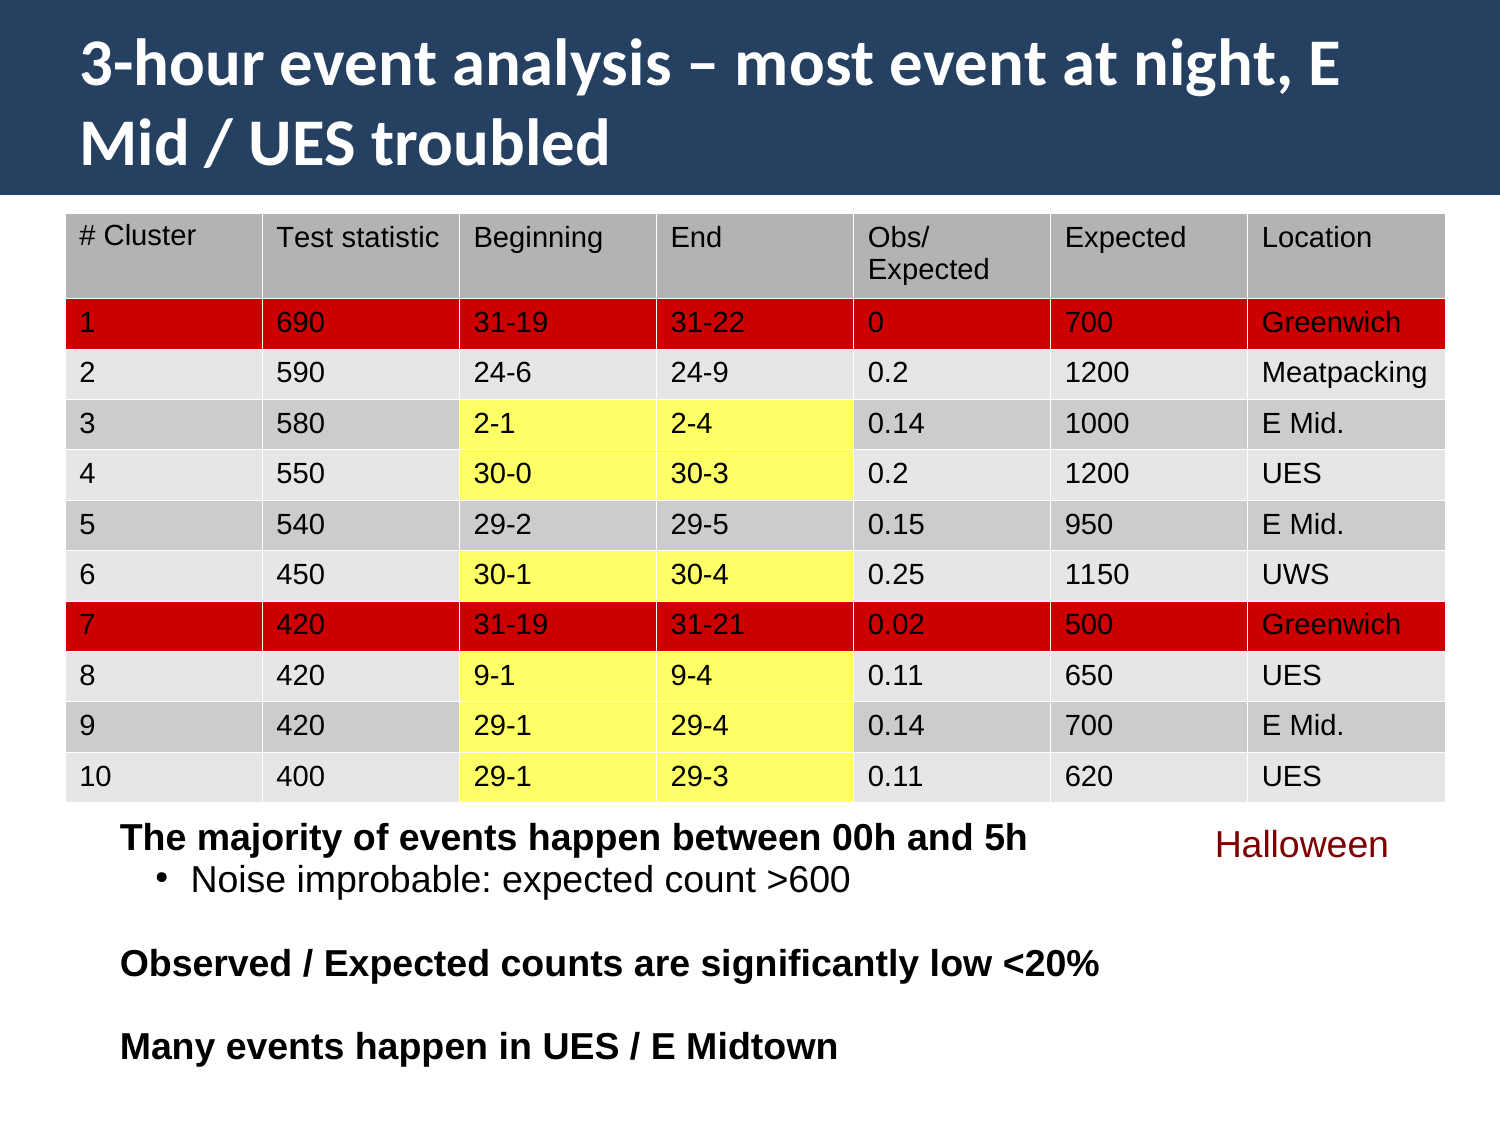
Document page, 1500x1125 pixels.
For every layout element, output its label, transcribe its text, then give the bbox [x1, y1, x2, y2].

table_cell 550 [263, 450, 459, 500]
table_cell 1200 [1051, 350, 1247, 399]
table_cell 0.14 [854, 400, 1050, 449]
table_cell E Mid. [1248, 501, 1445, 550]
table_cell Greenwich [1248, 299, 1445, 349]
table_header End [657, 214, 853, 298]
table_cell 31-21 [657, 602, 853, 651]
table_cell E Mid. [1248, 400, 1445, 449]
table_cell 2-4 [657, 400, 853, 449]
table_cell 690 [263, 299, 459, 349]
table_cell 450 [263, 551, 459, 601]
table_cell 0.25 [854, 551, 1050, 601]
table_cell 24-6 [460, 350, 656, 399]
table_cell 1000 [1051, 400, 1247, 449]
table_cell UWS [1248, 551, 1445, 601]
table_cell UES [1248, 450, 1445, 500]
table_cell 650 [1051, 652, 1247, 701]
table_header # Cluster [66, 214, 262, 298]
table_cell 2-1 [460, 400, 656, 449]
table_cell 0.02 [854, 602, 1050, 651]
table_cell 400 [263, 753, 459, 802]
table_cell 0.11 [854, 753, 1050, 802]
table_cell 30-1 [460, 551, 656, 601]
table_cell 30-3 [657, 450, 853, 500]
table_cell 700 [1051, 299, 1247, 349]
table_cell 29-1 [460, 702, 656, 752]
table_cell 3 [66, 400, 262, 449]
table_cell 1150 [1051, 551, 1247, 601]
table_cell 24-9 [657, 350, 853, 399]
text_box The majority of events happen between 00h and 5h Noise improbable: expected count >600 Observed / Expected counts are significantly low <20% Many events happen in UES / E Midtown [105, 810, 1276, 1079]
table_cell 420 [263, 702, 459, 752]
table_cell 9-4 [657, 652, 853, 701]
text_box Halloween [1200, 816, 1441, 919]
table_cell 420 [263, 652, 459, 701]
table_header Expected [1051, 214, 1247, 298]
table_header Test statistic [263, 214, 459, 298]
table_cell 29-3 [657, 753, 853, 802]
table_cell 29-2 [460, 501, 656, 550]
table_cell 580 [263, 400, 459, 449]
table_cell 500 [1051, 602, 1247, 651]
table_cell 31-19 [460, 602, 656, 651]
text_box [0, 0, 1500, 195]
table_cell 0 [854, 299, 1050, 349]
table_cell 7 [66, 602, 262, 651]
table_cell 30-0 [460, 450, 656, 500]
table_cell 2 [66, 350, 262, 399]
table_cell 10 [66, 753, 262, 802]
table_cell 29-4 [657, 702, 853, 752]
table_cell 950 [1051, 501, 1247, 550]
table_header Obs/Expected [854, 214, 1050, 298]
table_cell 1 [66, 299, 262, 349]
table_cell Meatpacking [1248, 350, 1445, 399]
table_cell 31-19 [460, 299, 656, 349]
table_cell UES [1248, 753, 1445, 802]
text_box 3-hour event analysis – most event at night, E Mid / UES troubled [64, 11, 1500, 107]
table_cell 0.15 [854, 501, 1050, 550]
table_cell 590 [263, 350, 459, 399]
table_cell E Mid. [1248, 702, 1445, 752]
table_cell Greenwich [1248, 602, 1445, 651]
table_cell 31-22 [657, 299, 853, 349]
table_cell 700 [1051, 702, 1247, 752]
table_cell 5 [66, 501, 262, 550]
table_cell 0.2 [854, 350, 1050, 399]
table_cell 30-4 [657, 551, 853, 601]
table_header Location [1248, 214, 1445, 298]
table_cell 540 [263, 501, 459, 550]
table_cell 4 [66, 450, 262, 500]
table_cell 29-5 [657, 501, 853, 550]
table_cell UES [1248, 652, 1445, 701]
table_cell 6 [66, 551, 262, 601]
table_cell 420 [263, 602, 459, 651]
table_cell 0.14 [854, 702, 1050, 752]
table_cell 0.11 [854, 652, 1050, 701]
table_cell 9 [66, 702, 262, 752]
table_cell 9-1 [460, 652, 656, 701]
table_cell 29-1 [460, 753, 656, 802]
table_cell 1200 [1051, 450, 1247, 500]
table_header Beginning [460, 214, 656, 298]
table_cell 0.2 [854, 450, 1050, 500]
table_cell 620 [1051, 753, 1247, 802]
table_cell 8 [66, 652, 262, 701]
